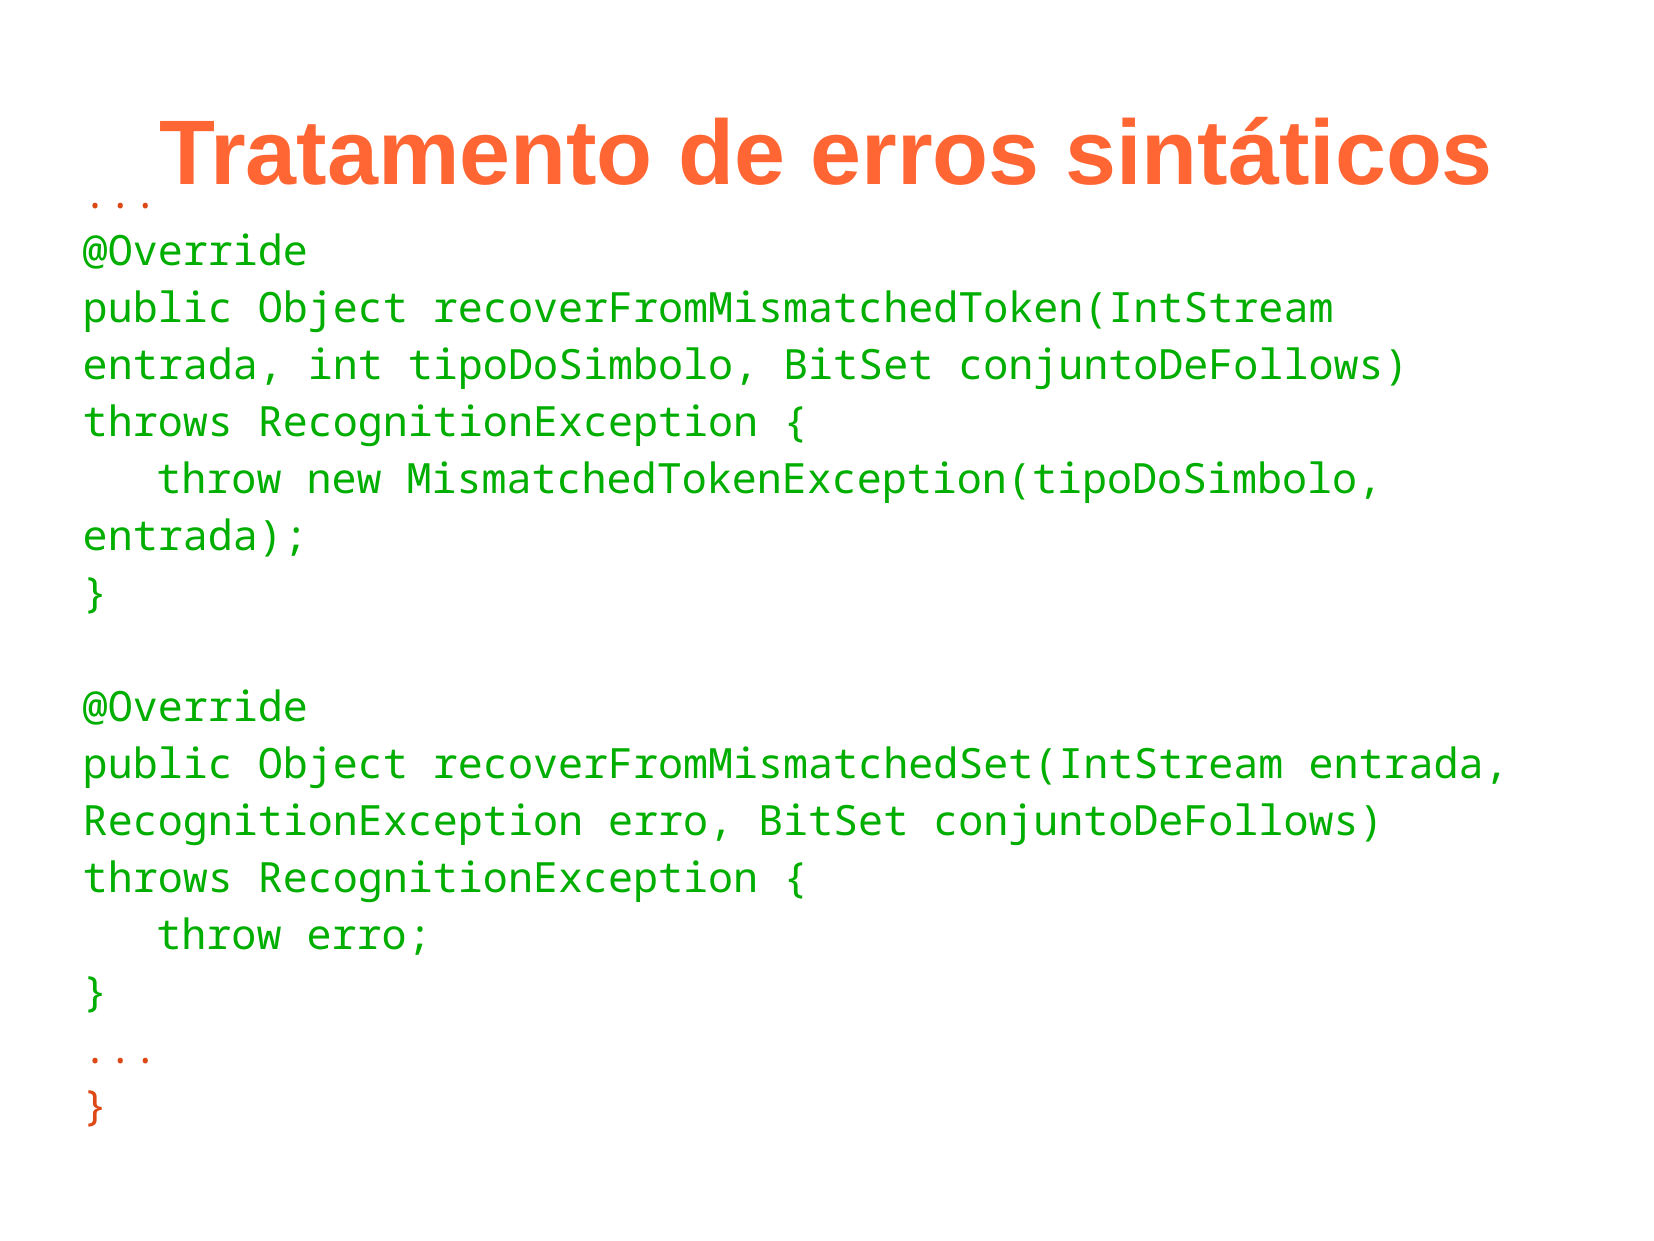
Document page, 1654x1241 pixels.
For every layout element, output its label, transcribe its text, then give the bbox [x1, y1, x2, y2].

title Tratamento de erros sintáticos [82, 49, 1571, 257]
subtitle ... @Override public Object recoverFromMismatchedToken(IntStream entrada, int tipoDoSimbolo, BitSet conjuntoDeFollows) throws RecognitionException { throw new MismatchedTokenException(tipoDoSimbolo, entrada); } @Override public Object recoverFromMismatchedSet(IntStream entrada, RecognitionException erro, BitSet conjuntoDeFollows) throws RecognitionException { throw erro; } ... } [82, 235, 1538, 1061]
